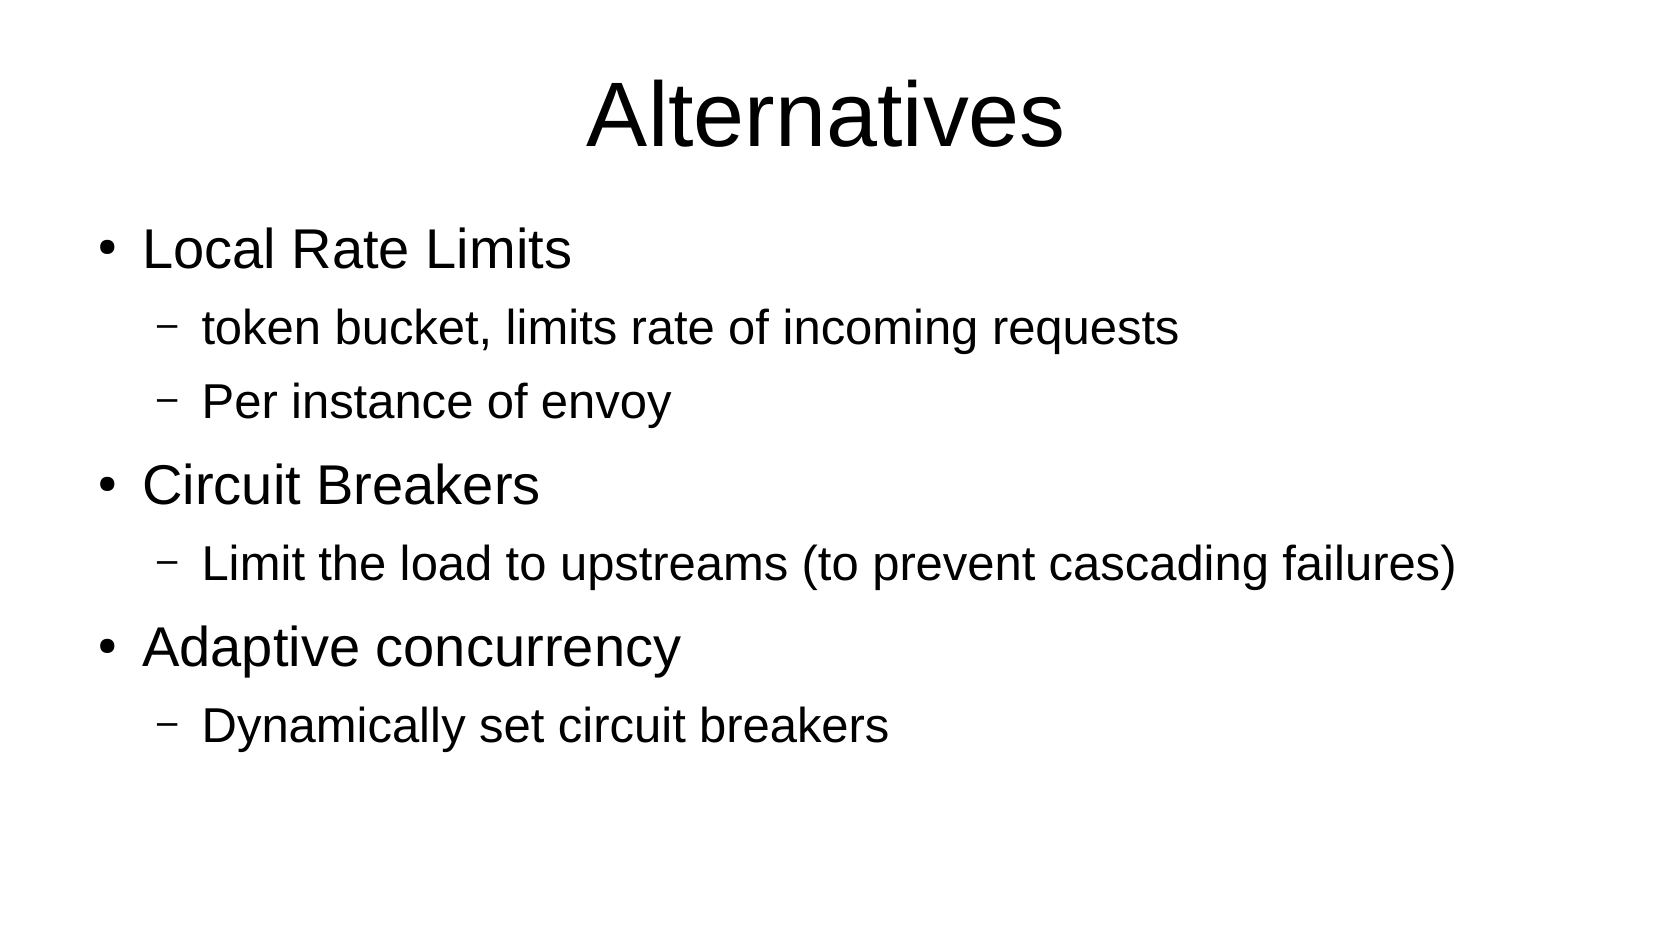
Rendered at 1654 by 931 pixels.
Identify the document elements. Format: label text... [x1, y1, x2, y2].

list Local Rate Limits token bucket, limits rate of incoming requests Per instance of envoy Circuit Breakers Limit the load to upstreams (to prevent cascading failures) Adaptive concurrency Dynamically set circuit breakers [82, 217, 1571, 758]
title Alternatives [82, 37, 1571, 193]
